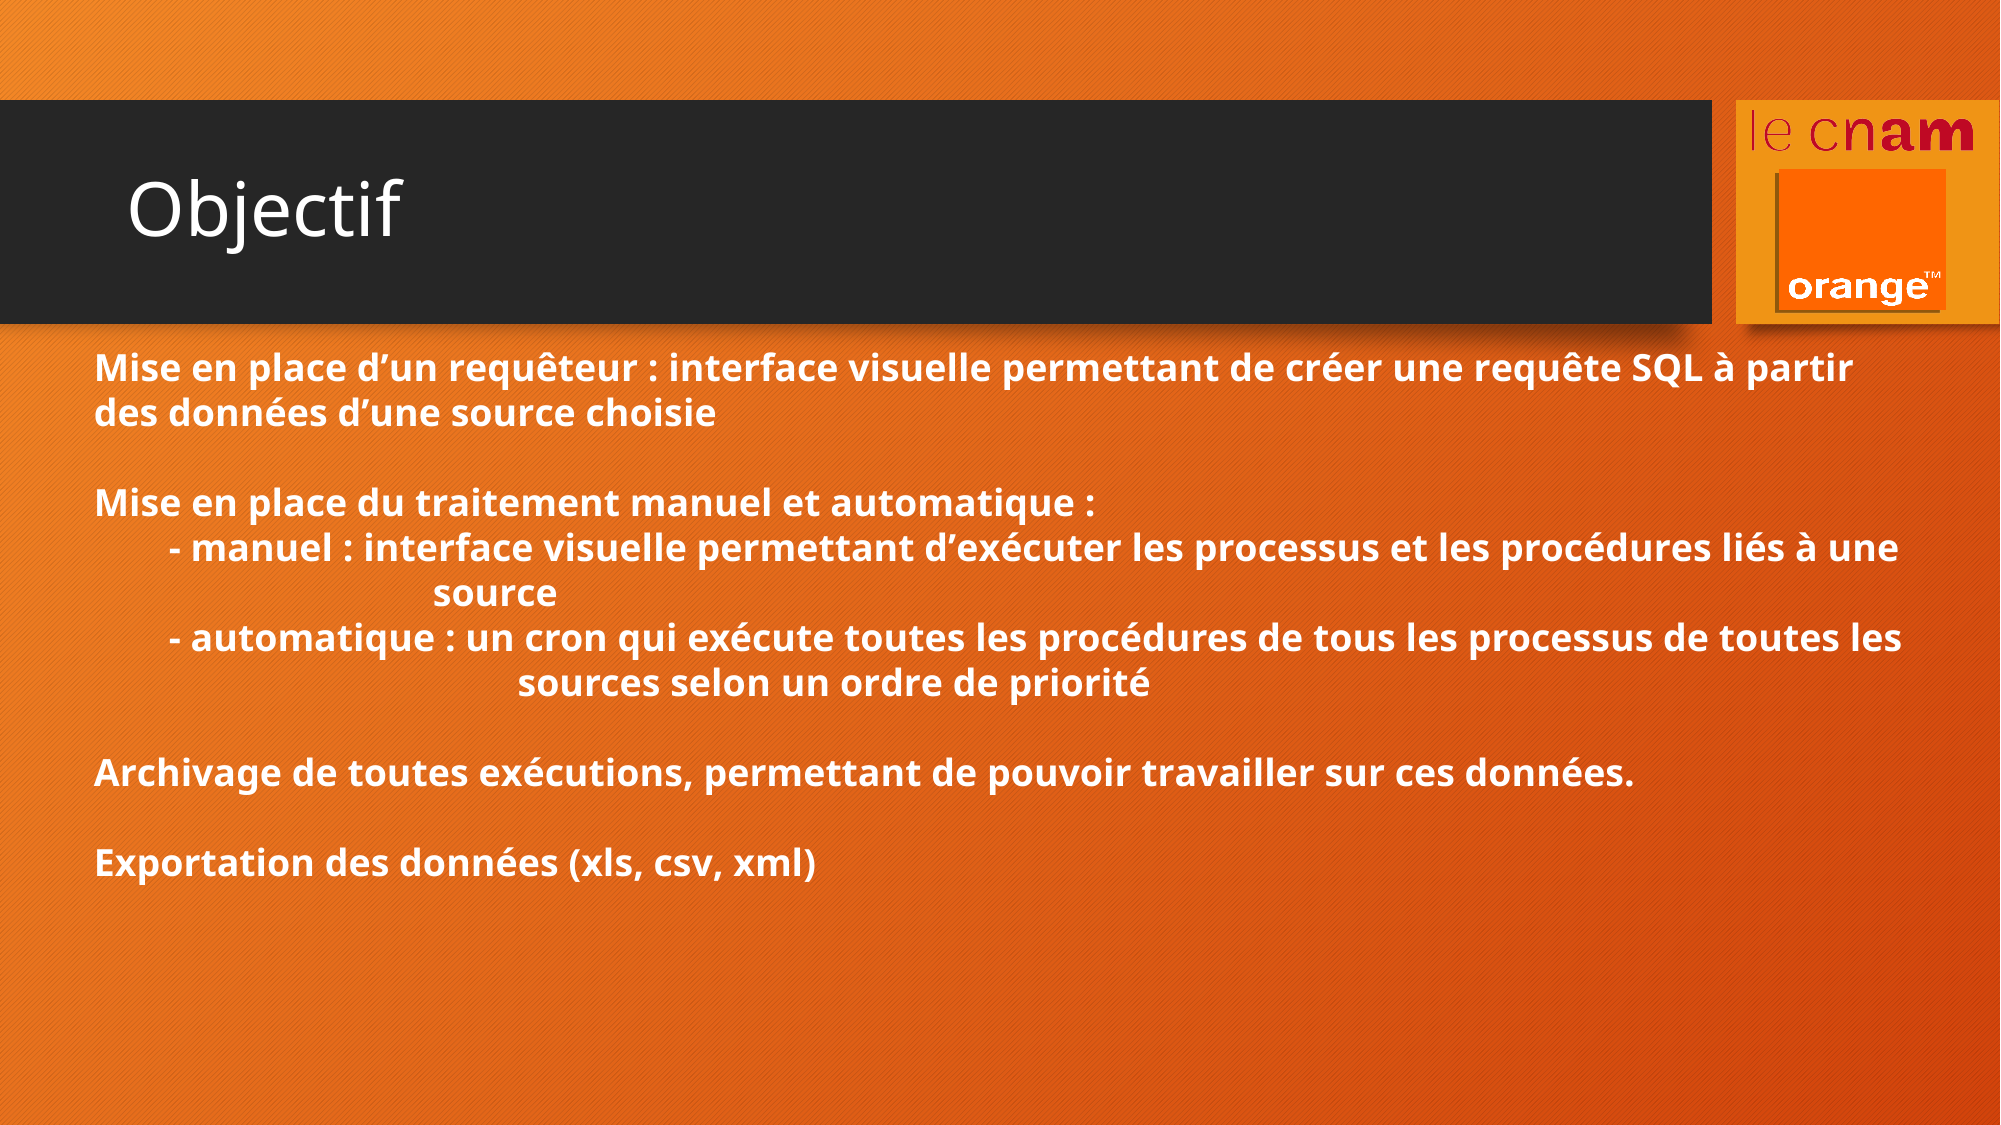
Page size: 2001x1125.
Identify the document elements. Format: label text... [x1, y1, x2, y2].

picture [1779, 169, 1946, 310]
text_box Mise en place d’un requêteur : interface visuelle permettant de créer une requête SQL à partir des données d’une source choisie Mise en place du traitement manuel et automatique : - manuel : interface visuelle permettant d’exécuter les processus et les procédures liés à une source - automatique : un cron qui exécute toutes les procédures de tous les processus de toutes les sources selon un ordre de priorité Archivage de toutes exécutions, permettant de pouvoir travailler sur ces données. Exportation des données (xls, csv, xml) [79, 336, 1922, 897]
title Objectif [111, 123, 1689, 301]
picture [1752, 110, 1973, 151]
